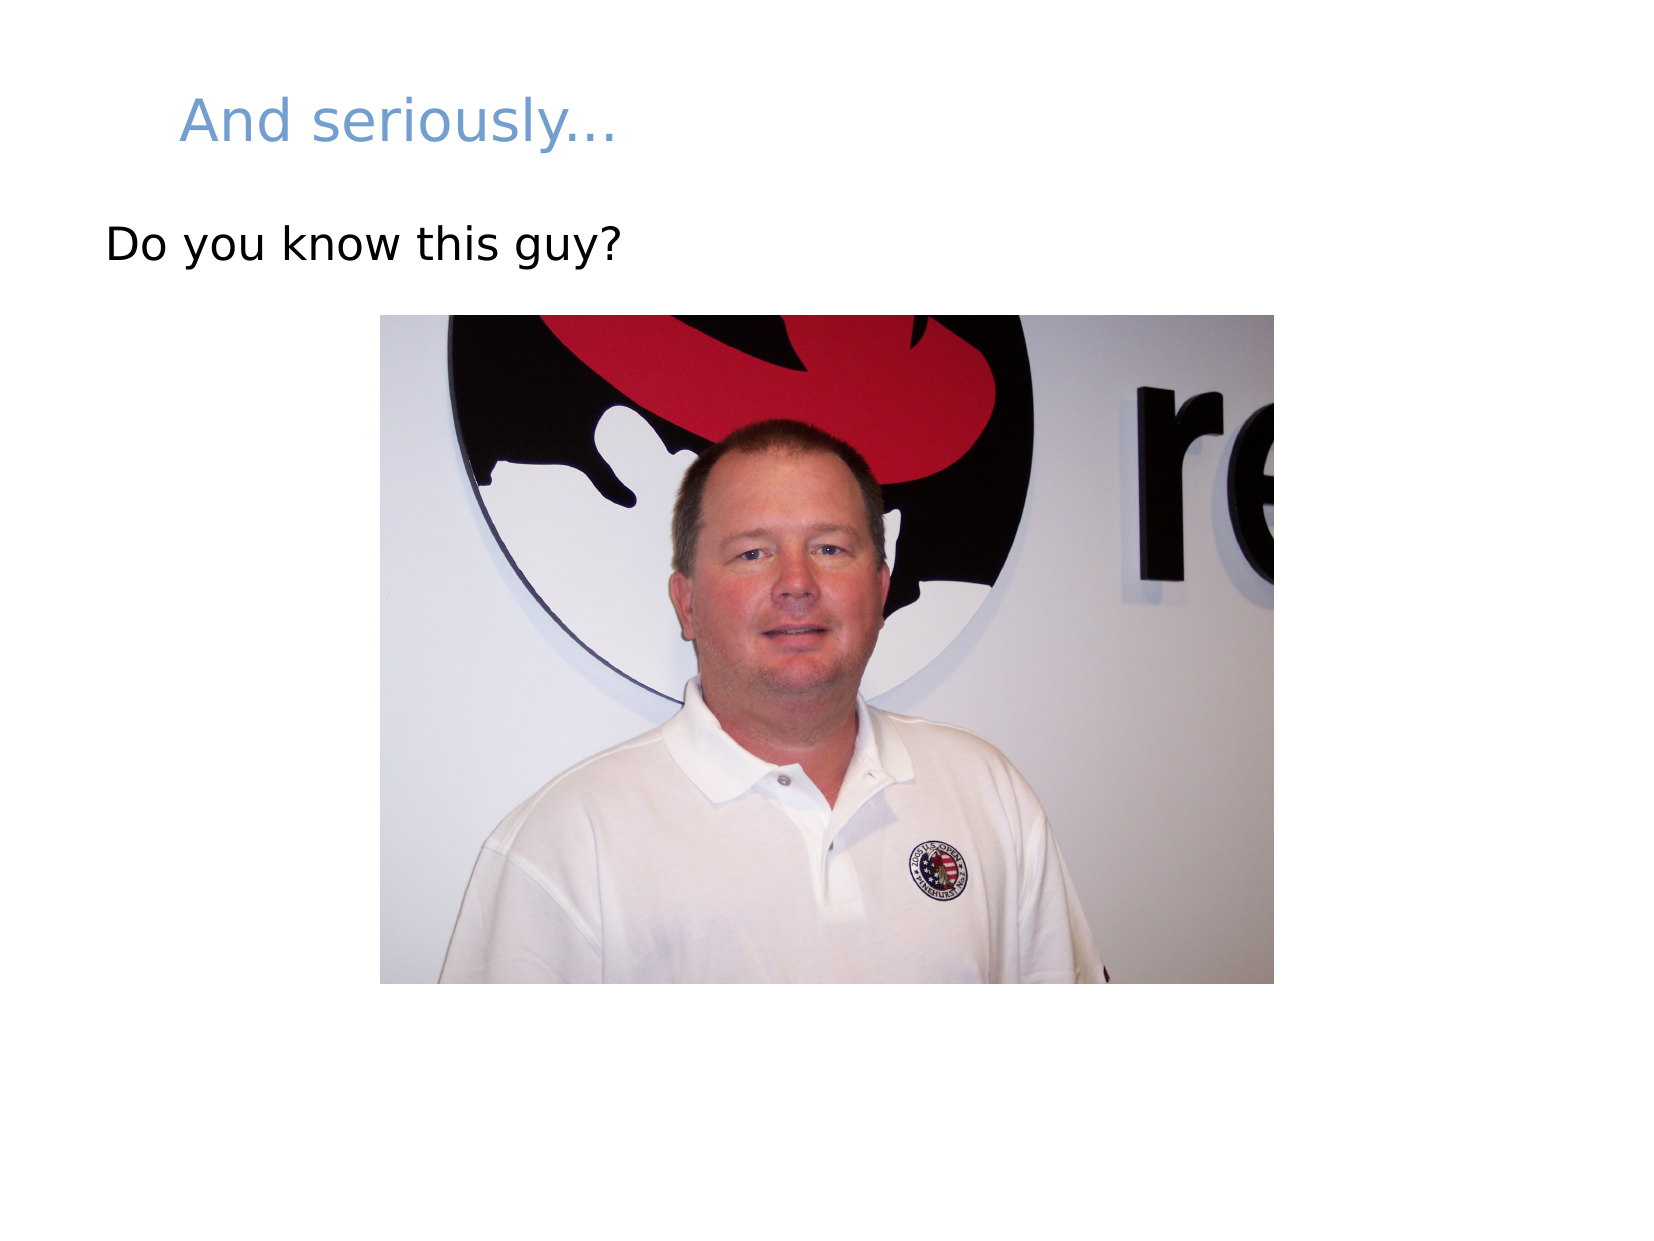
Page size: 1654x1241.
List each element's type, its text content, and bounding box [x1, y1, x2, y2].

picture [380, 315, 1274, 984]
text_box Do you know this guy? [90, 210, 639, 279]
text_box And seriously... [164, 79, 634, 163]
